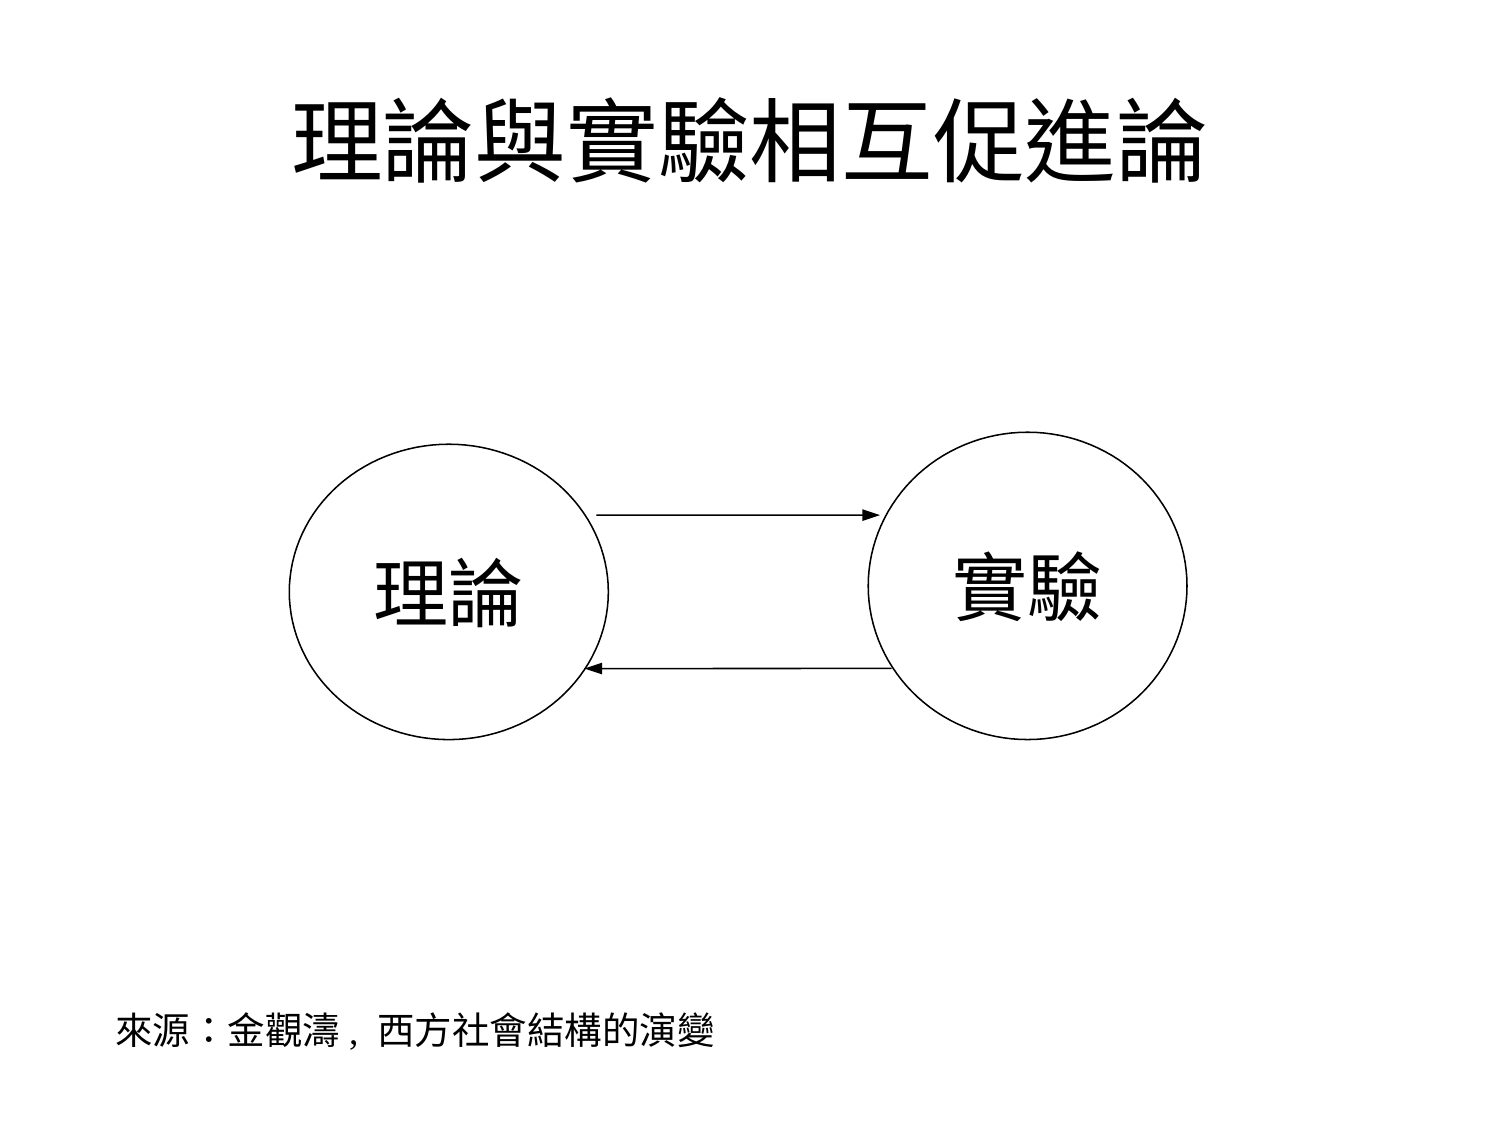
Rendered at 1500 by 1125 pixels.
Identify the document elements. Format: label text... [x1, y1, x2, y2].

text_box 理論 [289, 444, 609, 740]
title 理論與實驗相互促進論 [75, 45, 1426, 233]
text_box 來源：金觀濤, 西方社會結構的演變 [100, 999, 730, 1060]
text_box 實驗 [868, 432, 1188, 740]
